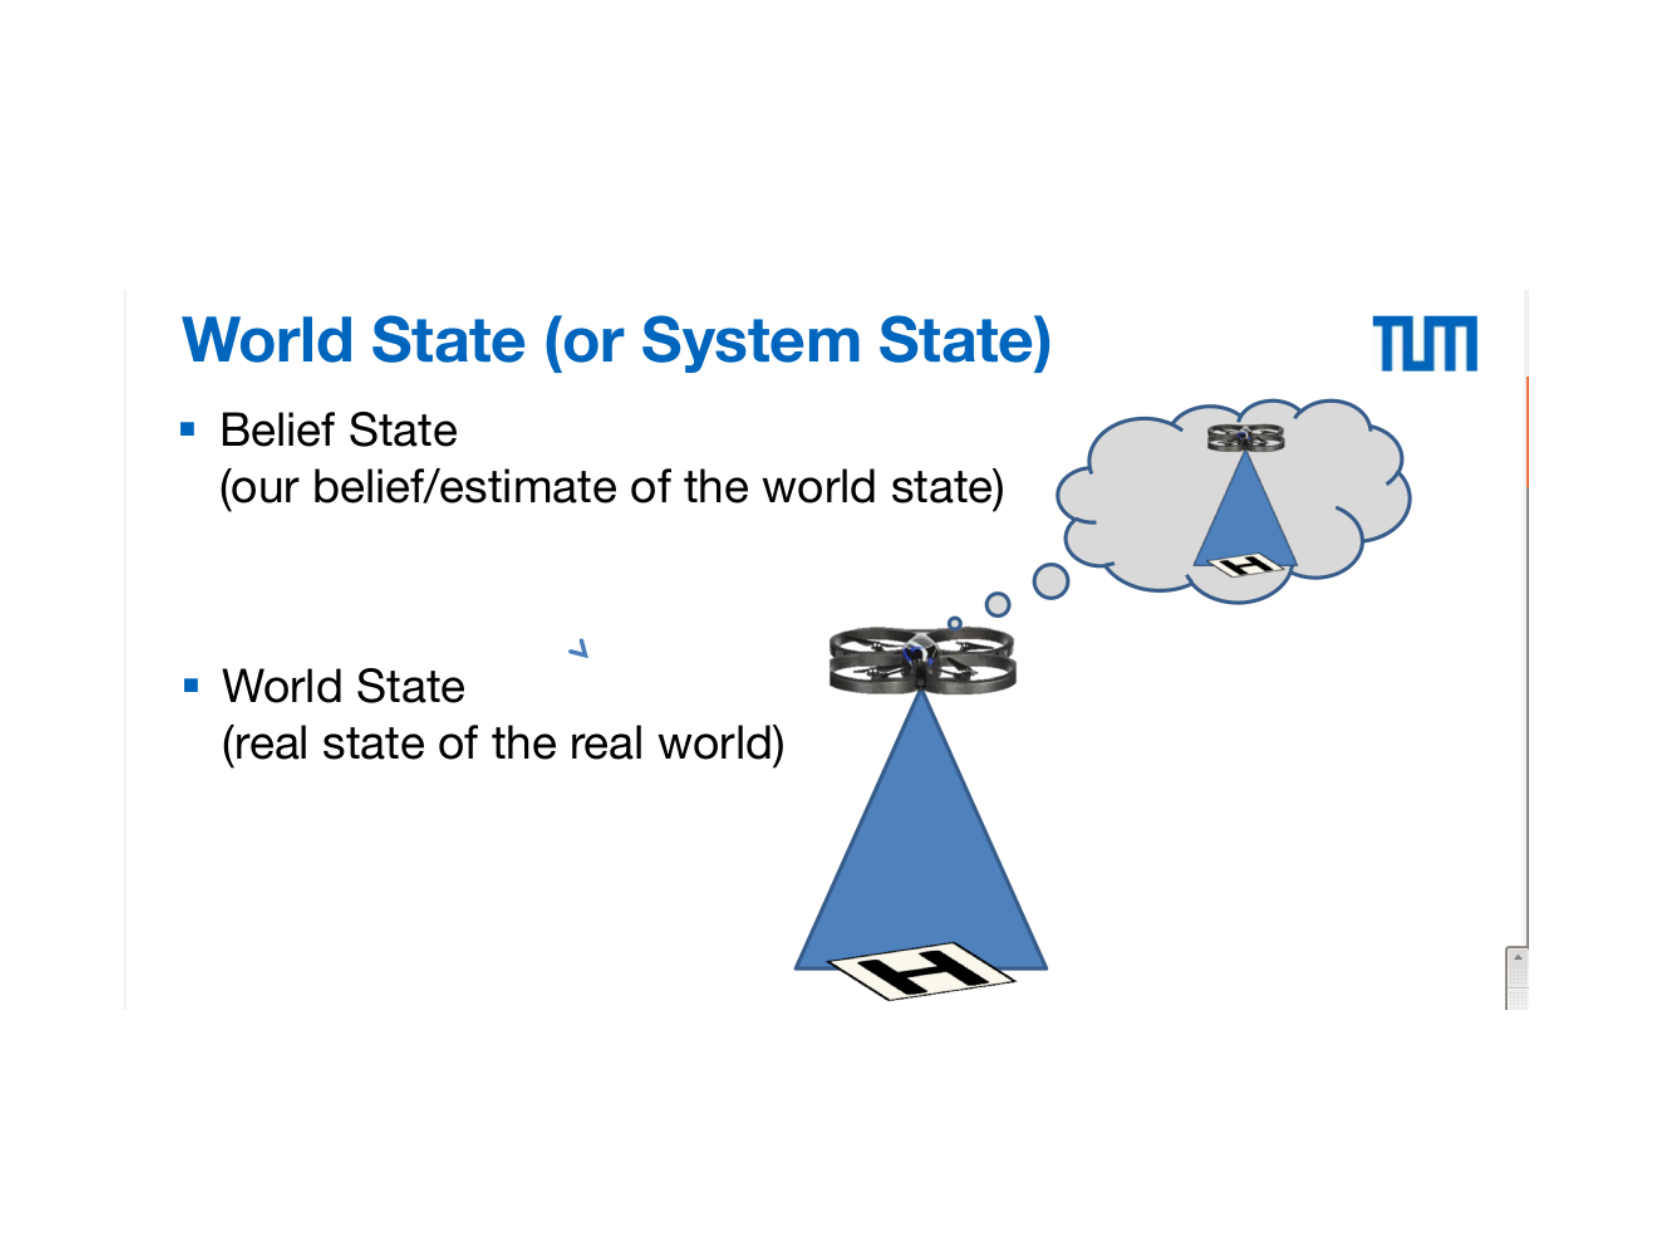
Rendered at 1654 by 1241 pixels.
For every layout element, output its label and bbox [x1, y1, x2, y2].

picture [124, 290, 1529, 1010]
